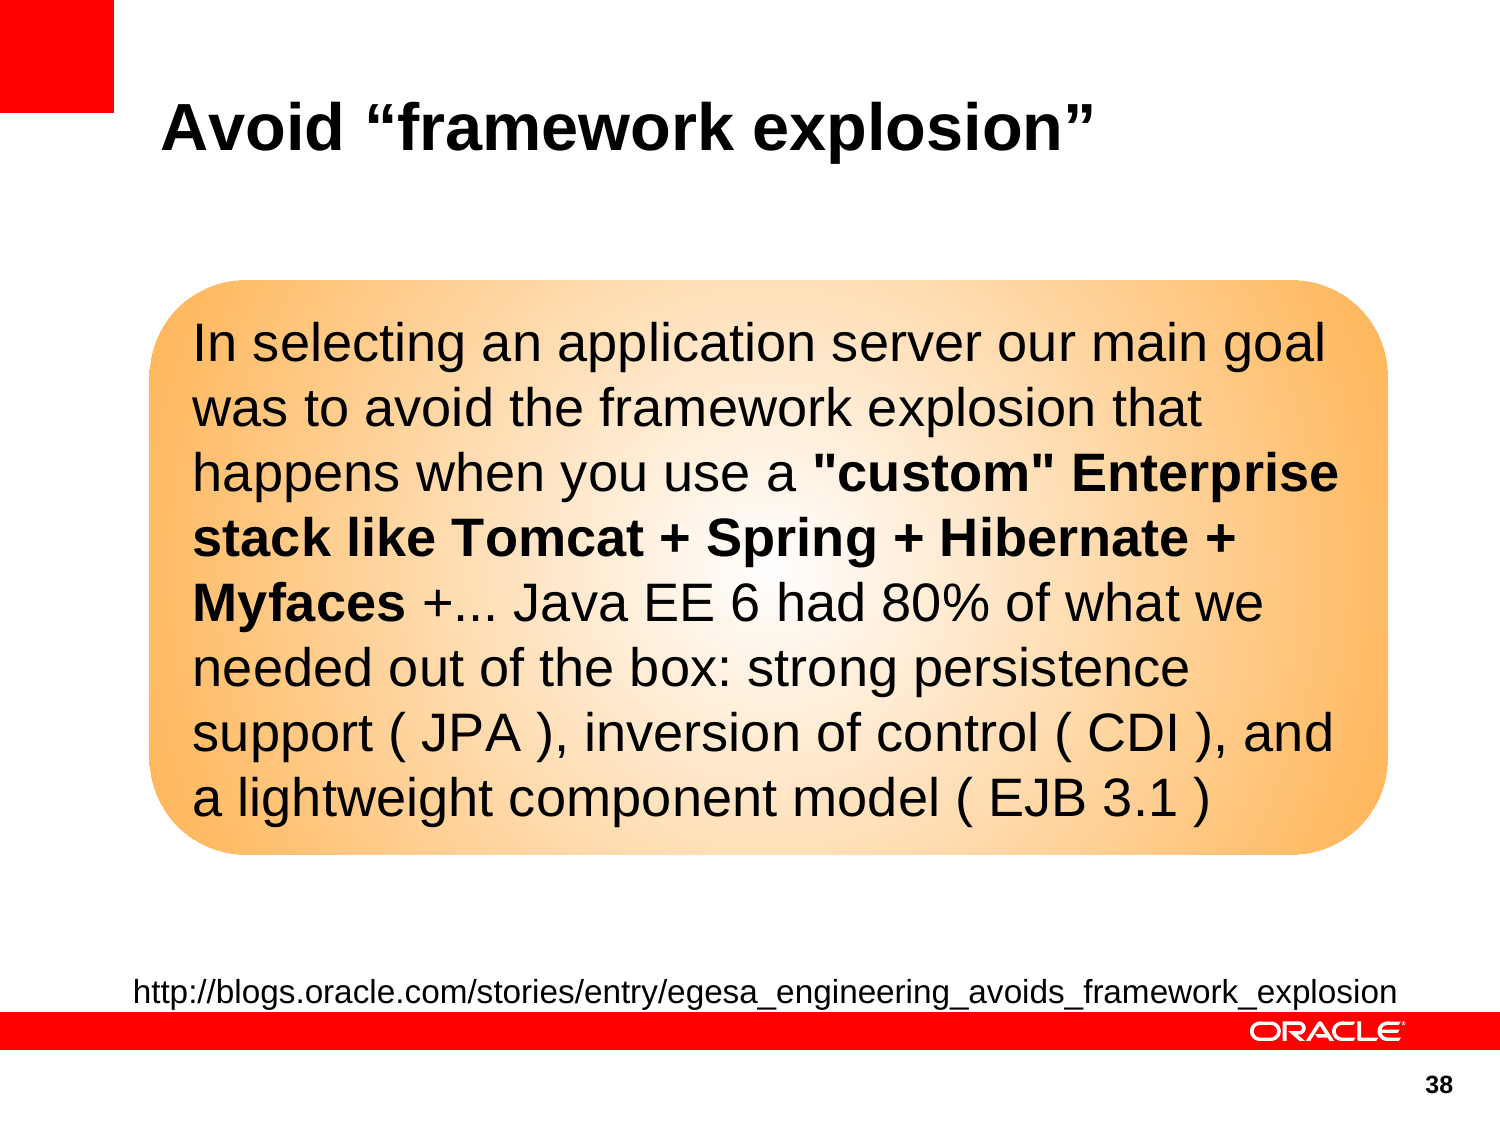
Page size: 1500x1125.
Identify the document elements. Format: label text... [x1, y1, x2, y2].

picture [0, 1012, 1500, 1050]
picture [0, 0, 114, 113]
text_box In selecting an application server our main goal was to avoid the framework explosion that happens when you use a "custom" Enterprise stack like Tomcat + Spring + Hibernate + Myfaces +... Java EE 6 had 80% of what we needed out of the box: strong persistence support ( JPA ), inversion of control ( CDI ), and a lightweight component model ( EJB 3.1 ) [149, 280, 1388, 855]
text_box http://blogs.oracle.com/stories/entry/egesa_engineering_avoids_framework_explosion [118, 962, 1445, 1038]
title Avoid “framework explosion” [145, 49, 1390, 205]
